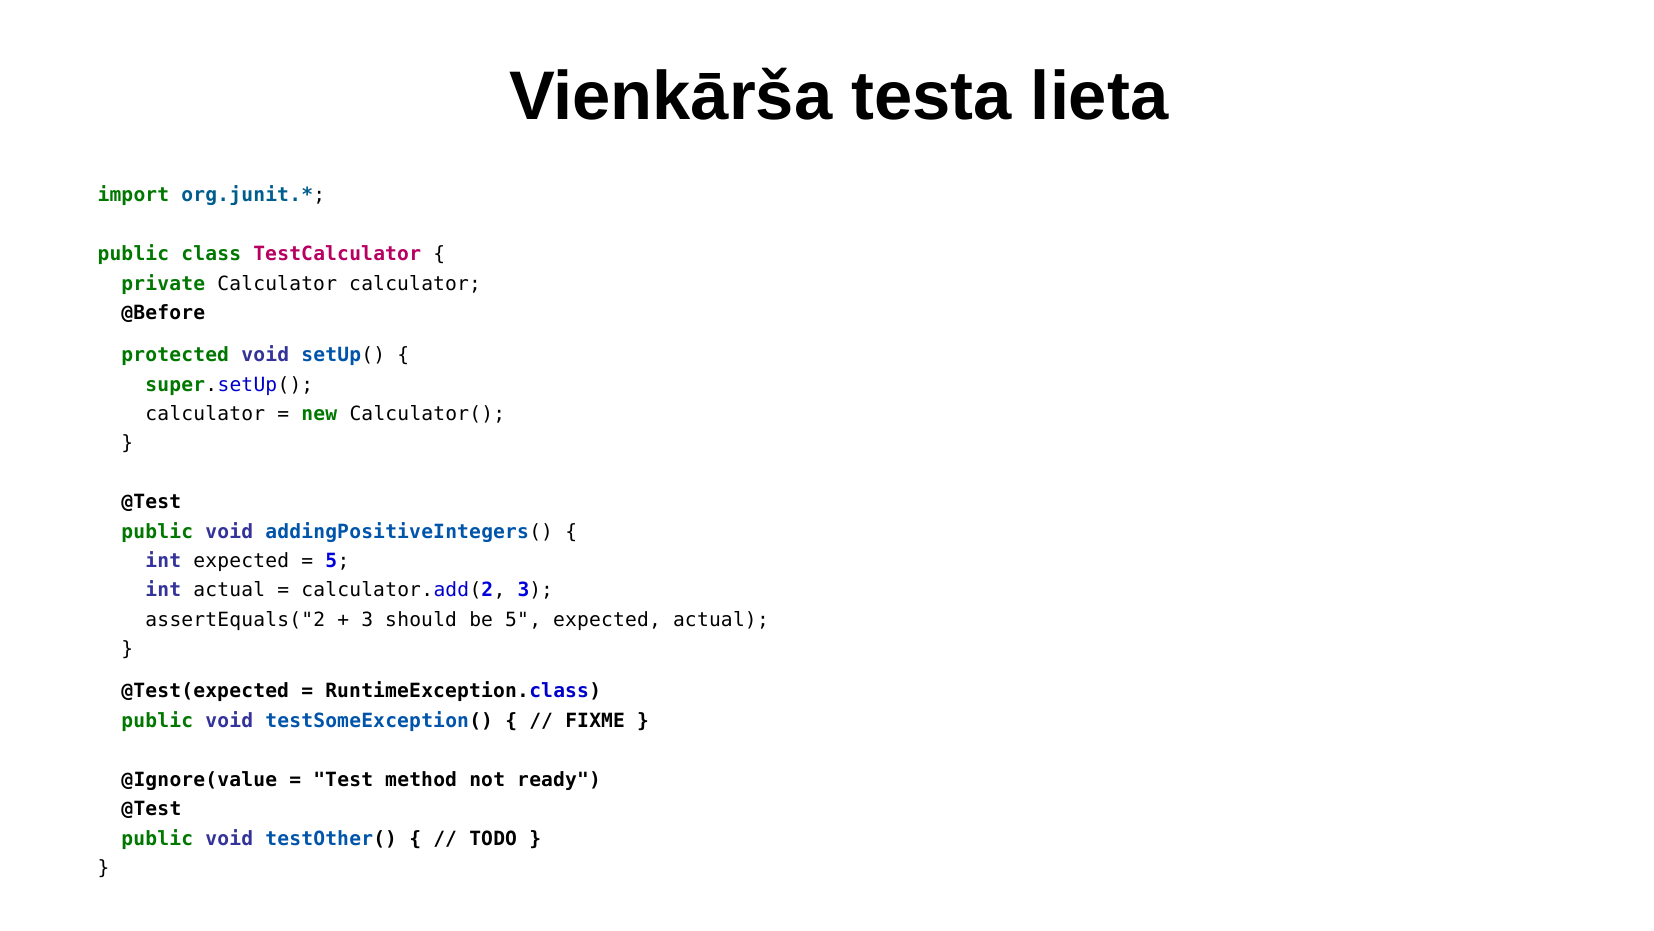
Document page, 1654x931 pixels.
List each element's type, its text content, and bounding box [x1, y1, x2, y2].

title Vienkārša testa lieta [82, 37, 1571, 147]
list import org.junit.*; public class TestCalculator { private Calculator calculator; @Before protected void setUp() { super.setUp(); calculator = new Calculator(); } @Test public void addingPositiveIntegers() { int expected = 5; int actual = calculator.add(2, 3); assertEquals("2 + 3 should be 5", expected, actual); } @Test(expected = RuntimeException.class) public void testSomeException() { // FIXME } @Ignore(value = "Test method not ready") @Test public void testOther() { // TODO } } [82, 168, 1538, 889]
